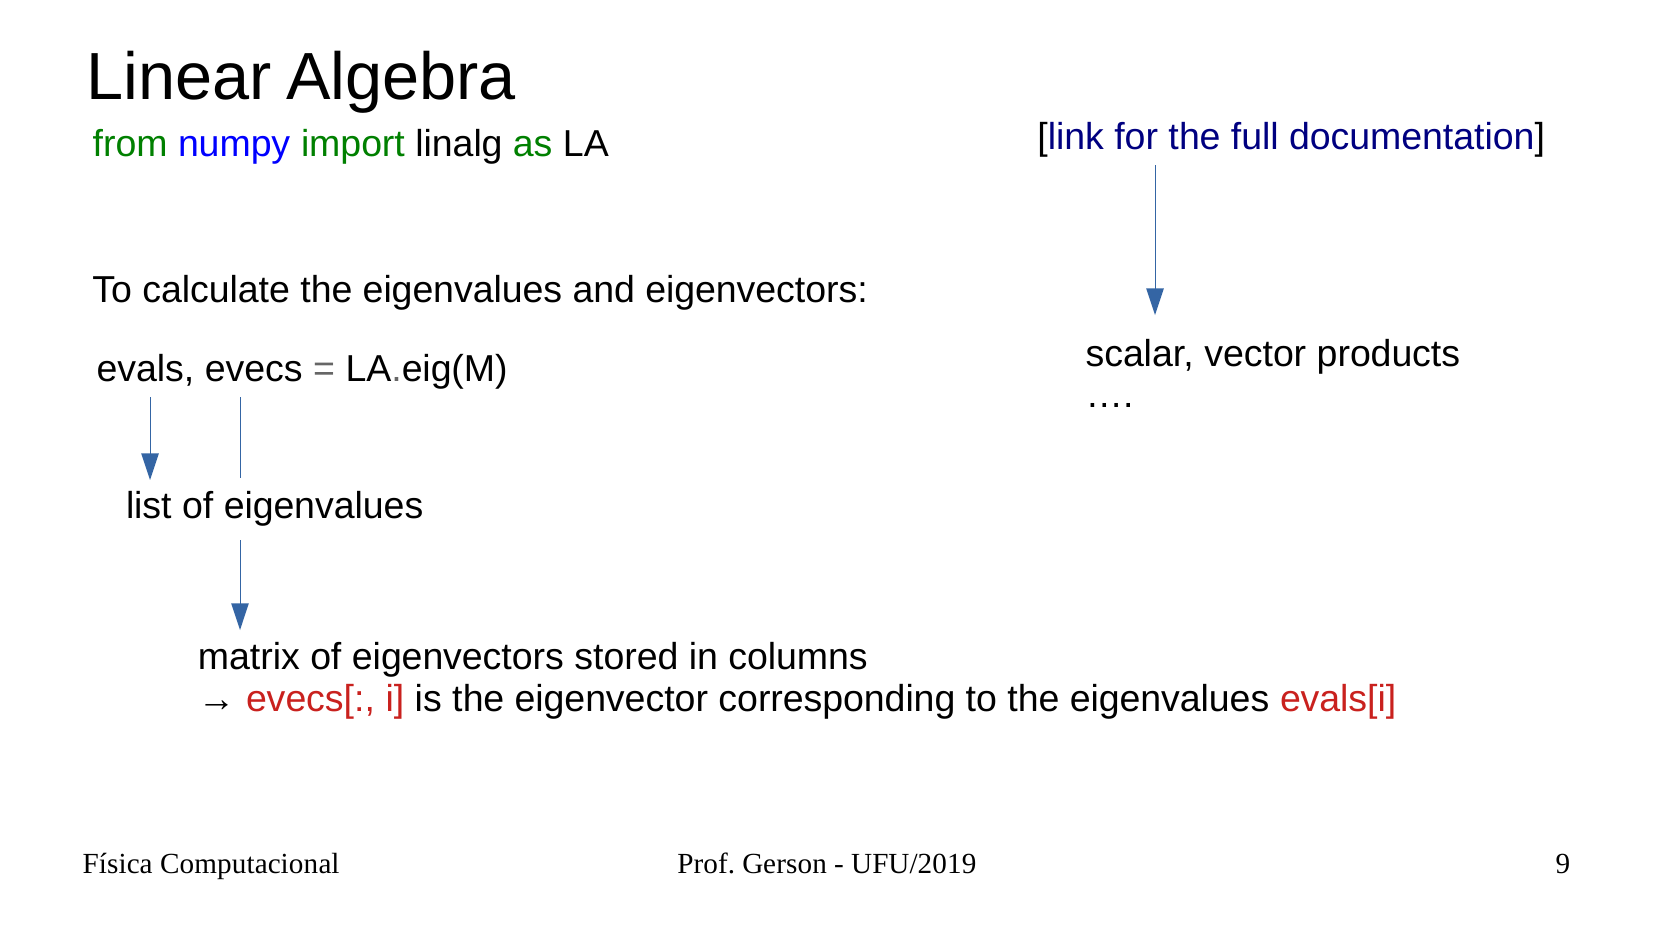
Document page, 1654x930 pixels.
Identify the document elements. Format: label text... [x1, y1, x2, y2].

text_box evals, evecs = LA.eig(M) [81, 340, 523, 398]
text_box scalar, vector products …. [1070, 324, 1476, 424]
text_box list of eigenvalues [111, 477, 439, 535]
text_box matrix of eigenvectors stored in columns → evecs[:, i] is the eigenvector corresponding to the eigenvalues evals[i] [183, 627, 1420, 727]
text_box To calculate the eigenvalues and eigenvectors: [77, 260, 886, 318]
text_box Linear Algebra [71, 31, 1121, 121]
text_box [link for the full documentation] [1022, 108, 1561, 166]
text_box from numpy import linalg as LA [77, 114, 624, 172]
